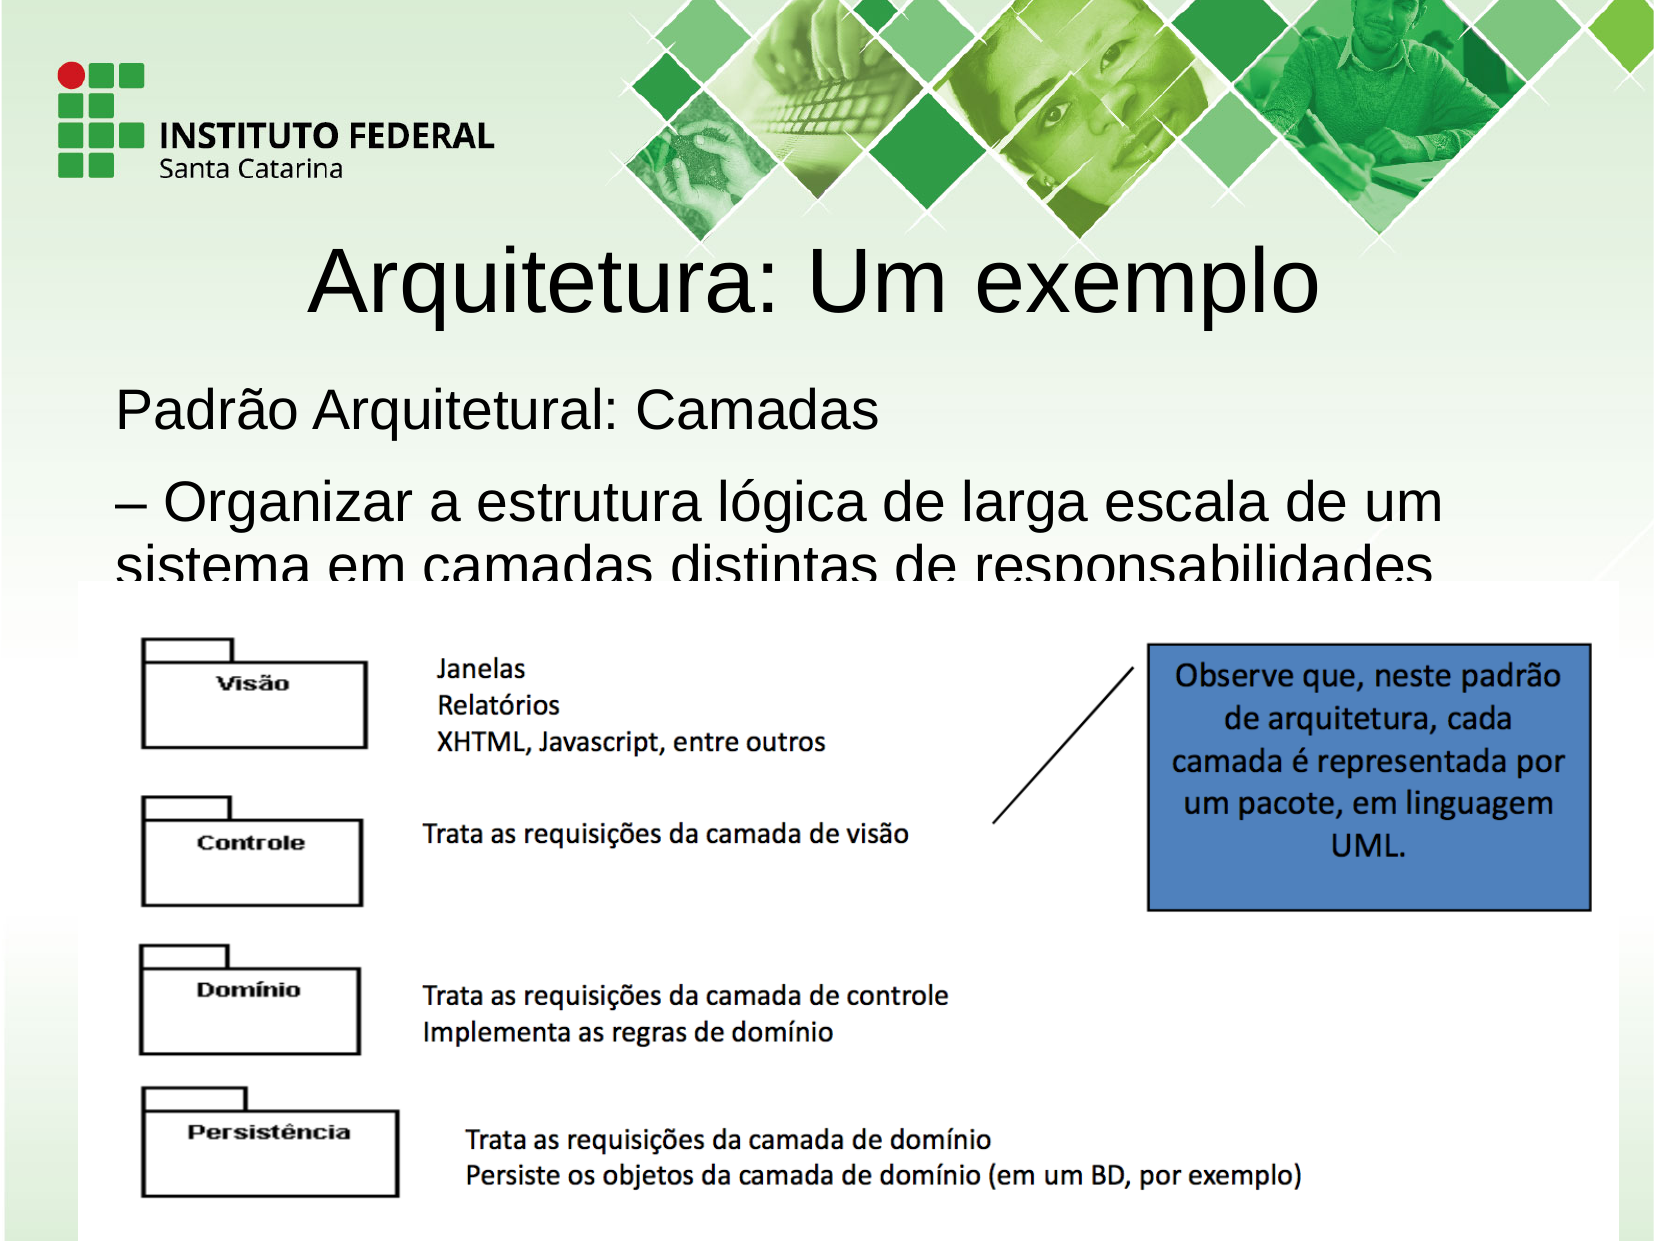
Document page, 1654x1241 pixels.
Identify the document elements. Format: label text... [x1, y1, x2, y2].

title Arquitetura: Um exemplo [70, 177, 1559, 385]
picture [1, 0, 1654, 1241]
list Padrão Arquitetural: Camadas – Organizar a estrutura lógica de larga escala de um sistema em camadas distintas de responsabilidades precisas e relacionadas. [115, 377, 1571, 581]
